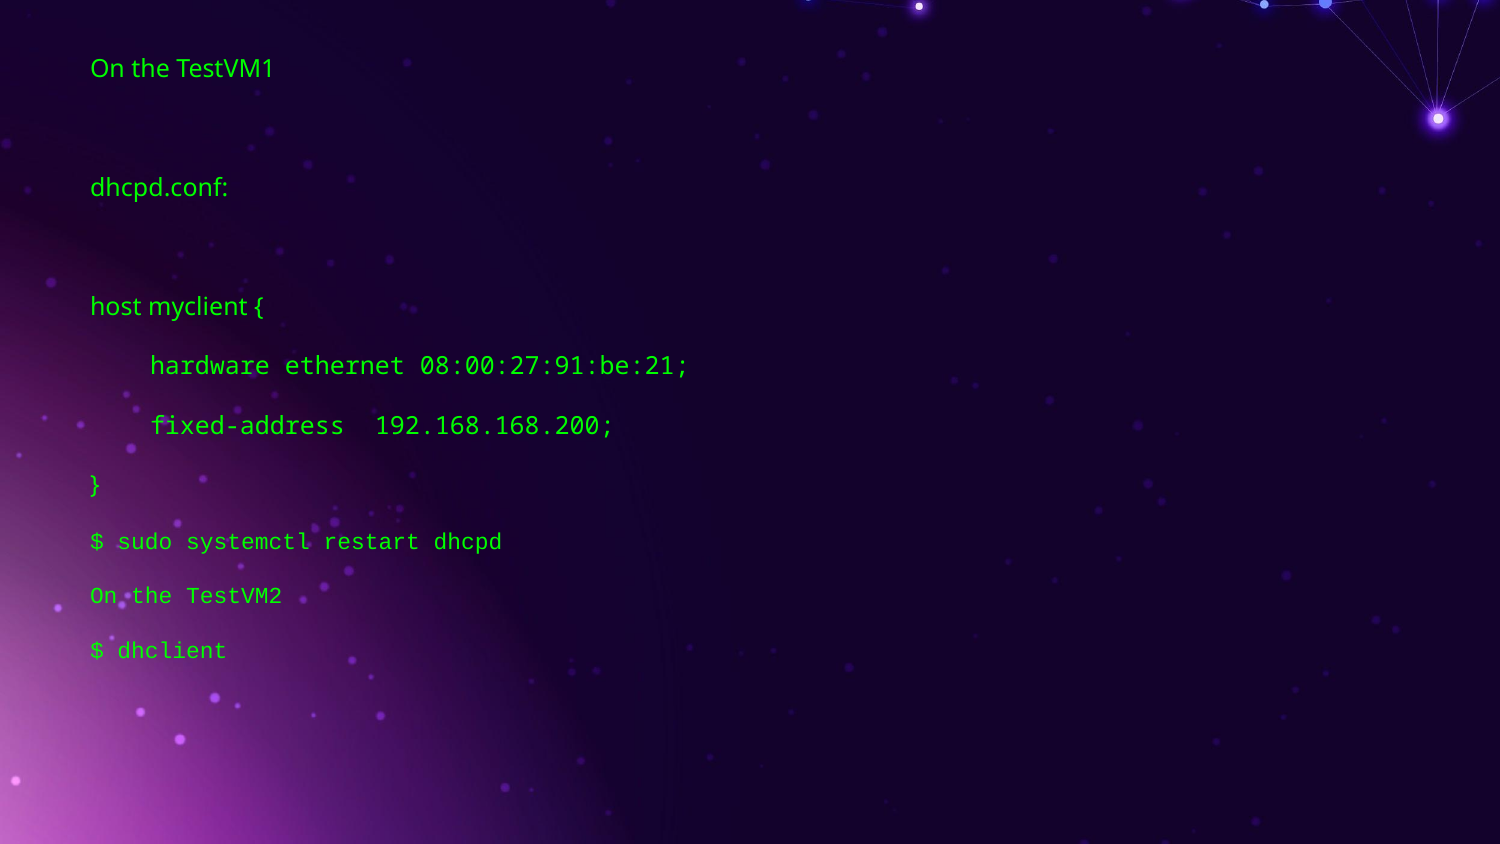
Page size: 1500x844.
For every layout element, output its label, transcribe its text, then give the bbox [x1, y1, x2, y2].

list On the TestVM1 dhcpd.conf: host myclient { hardware ethernet 08:00:27:91:be:21; fixed-address 192.168.168.200; } $ sudo systemctl restart dhcpd On the TestVM2 $ dhclient [75, 37, 1426, 788]
picture [0, 0, 1500, 844]
